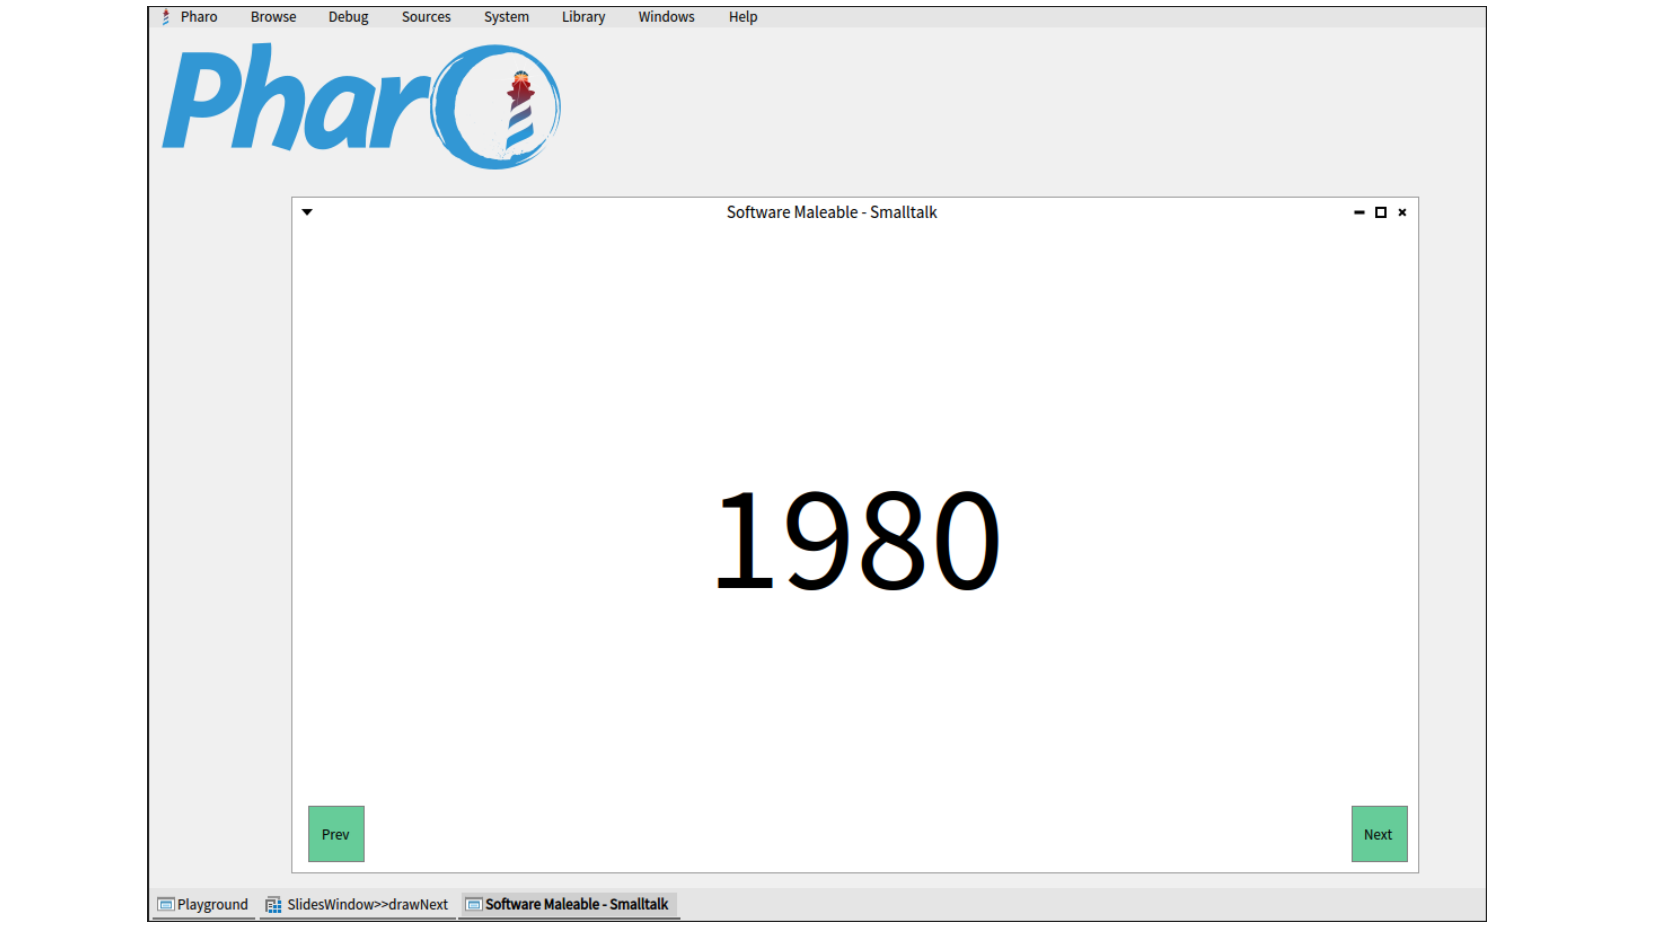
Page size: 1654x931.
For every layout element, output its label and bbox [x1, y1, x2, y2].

picture [147, 6, 1487, 922]
